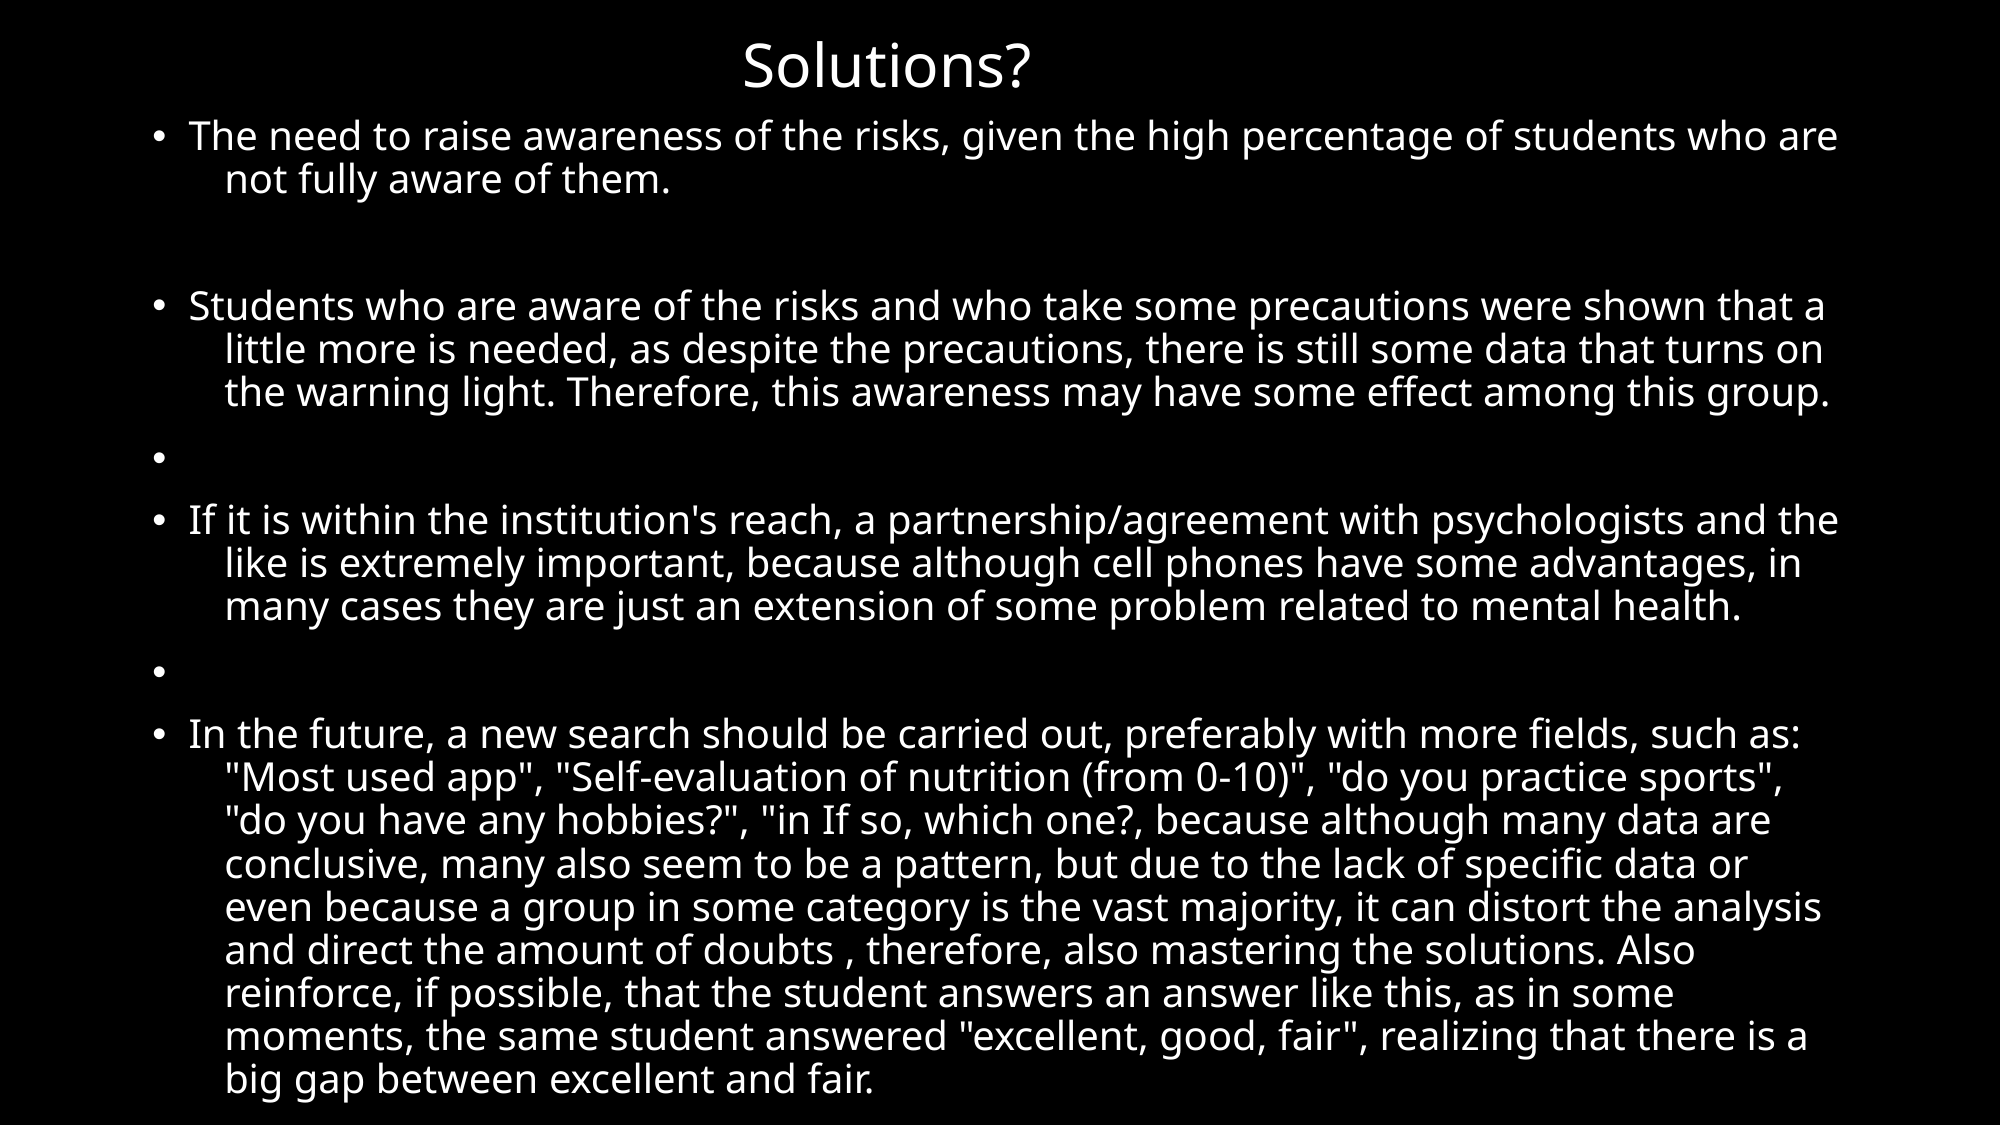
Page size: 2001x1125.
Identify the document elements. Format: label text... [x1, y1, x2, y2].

title Solutions? [727, 26, 1121, 108]
list The need to raise awareness of the risks, given the high percentage of students who are not fully aware of them. Students who are aware of the risks and who take some precautions were shown that a little more is needed, as despite the precautions, there is still some data that turns on the warning light. Therefore, this awareness may have some effect among this group. If it is within the institution's reach, a partnership/agreement with psychologists and the like is extremely important, because although cell phones have some advantages, in many cases they are just an extension of some problem related to mental health. In the future, a new search should be carried out, preferably with more fields, such as: "Most used app", "Self-evaluation of nutrition (from 0-10)", "do you practice sports", "do you have any hobbies?", "in If so, which one?, because although many data are conclusive, many also seem to be a pattern, but due to the lack of specific data or even because a group in some category is the vast majority, it can distort the analysis and direct the amount of doubts , therefore, also mastering the solutions. Also reinforce, if possible, that the student answers an answer like this, as in some moments, the same student answered "excellent, good, fair", realizing that there is a big gap between excellent and fair. [137, 108, 1863, 1125]
